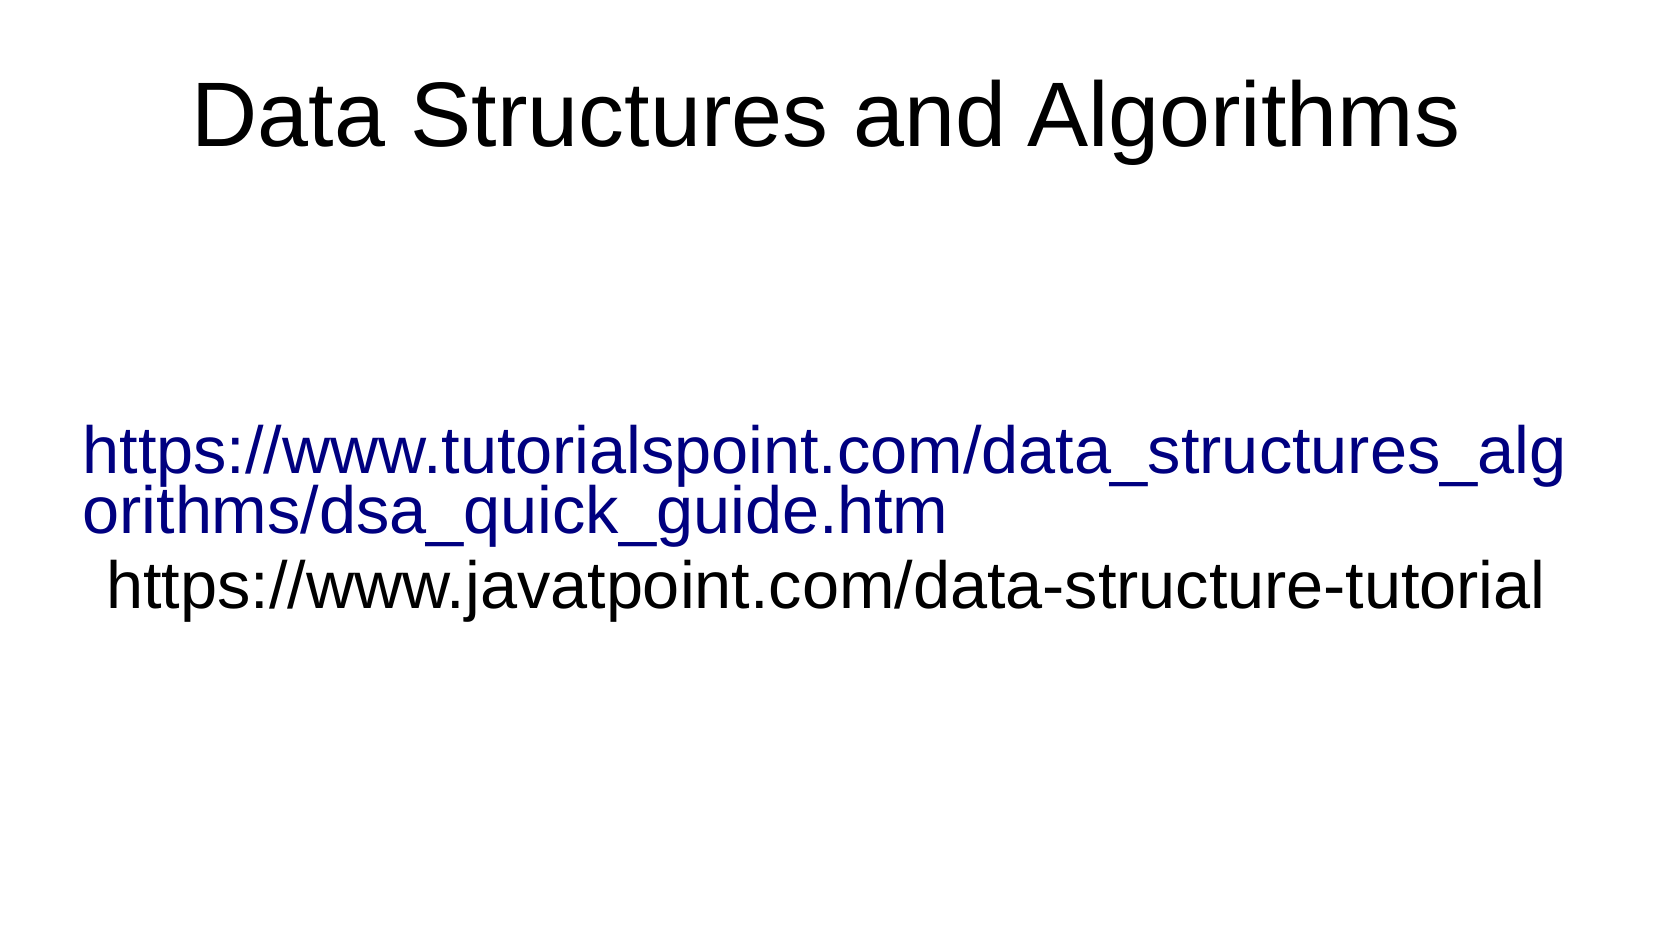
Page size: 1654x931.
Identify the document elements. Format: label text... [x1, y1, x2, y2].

subtitle https://www.tutorialspoint.com/data_structures_algorithms/dsa_quick_guide.htm https://www.javatpoint.com/data-structure-tutorial [82, 217, 1571, 758]
title Data Structures and Algorithms [82, 37, 1571, 193]
